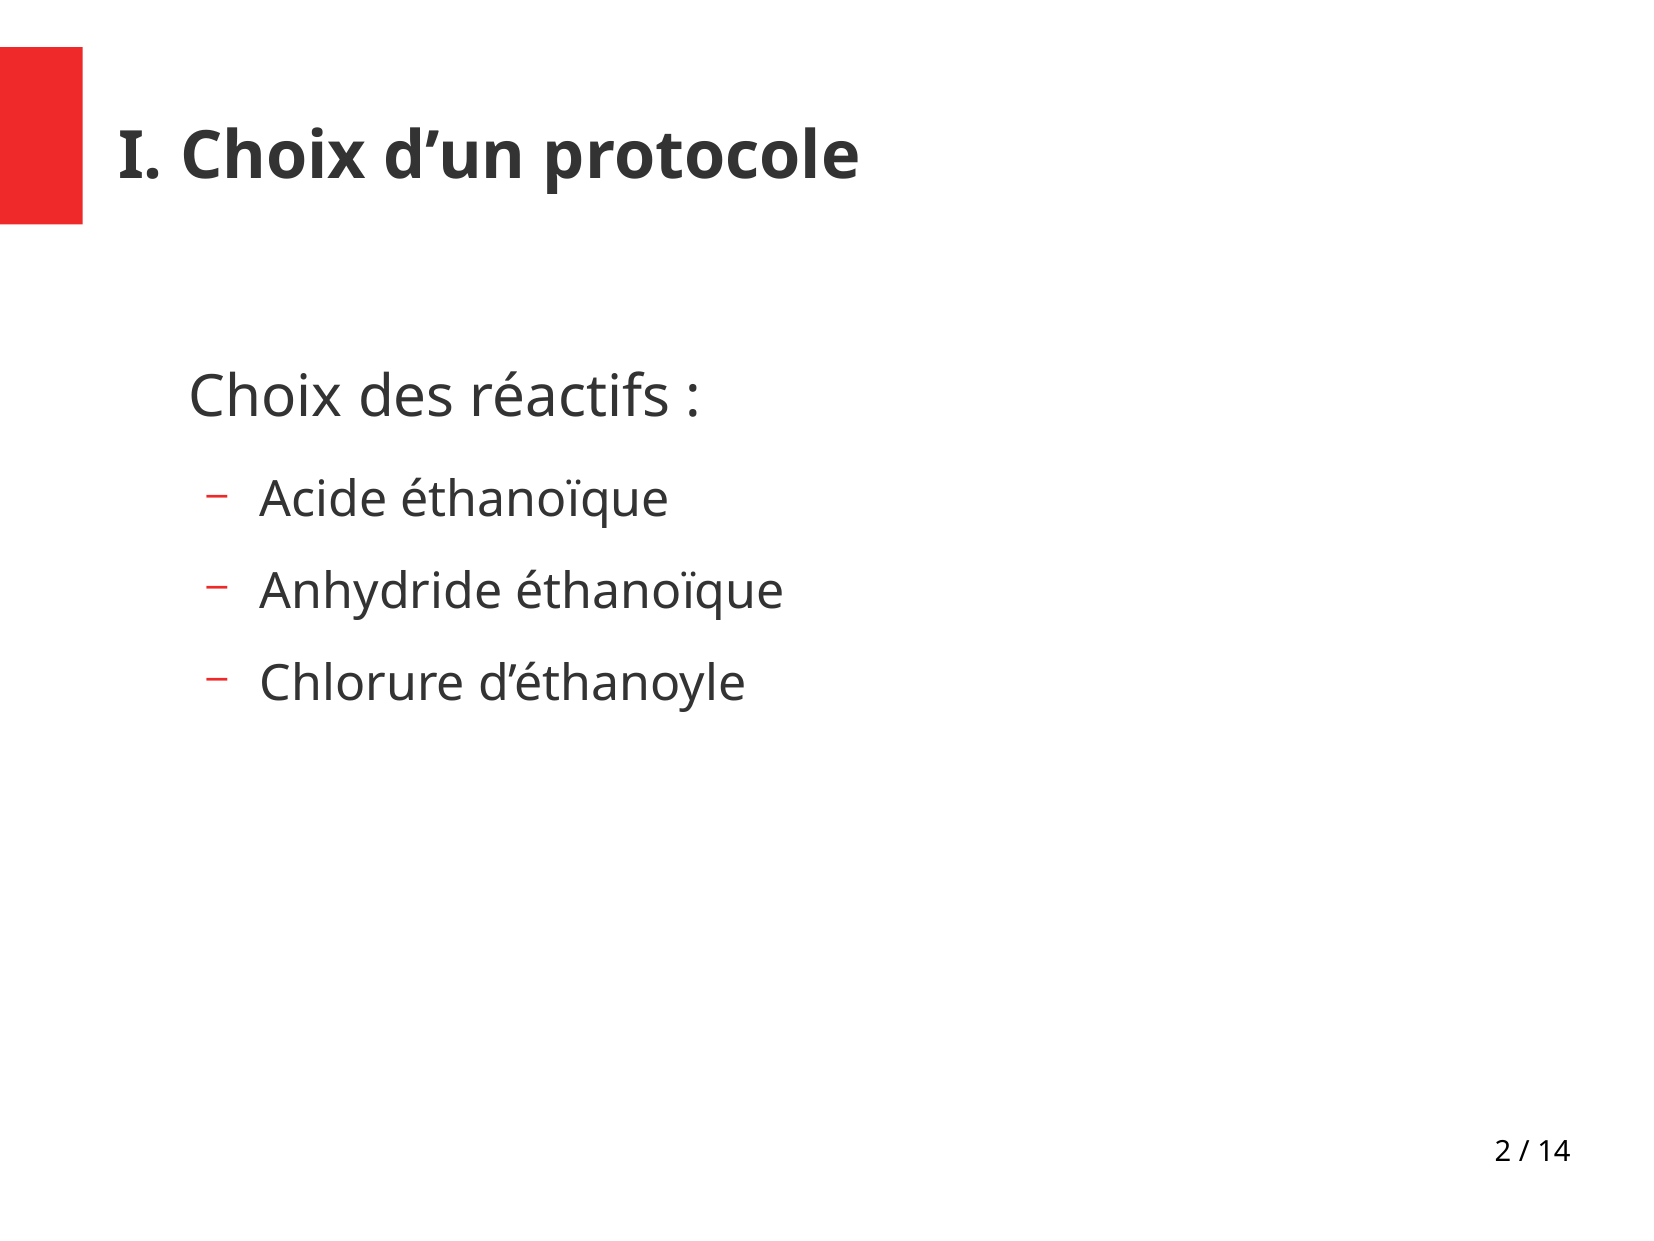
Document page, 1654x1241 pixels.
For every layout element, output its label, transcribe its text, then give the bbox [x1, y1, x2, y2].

title I. Choix d’un protocole [118, 49, 1571, 257]
list Choix des réactifs : Acide éthanoïque Anhydride éthanoïque Chlorure d’éthanoyle [118, 354, 1536, 1074]
